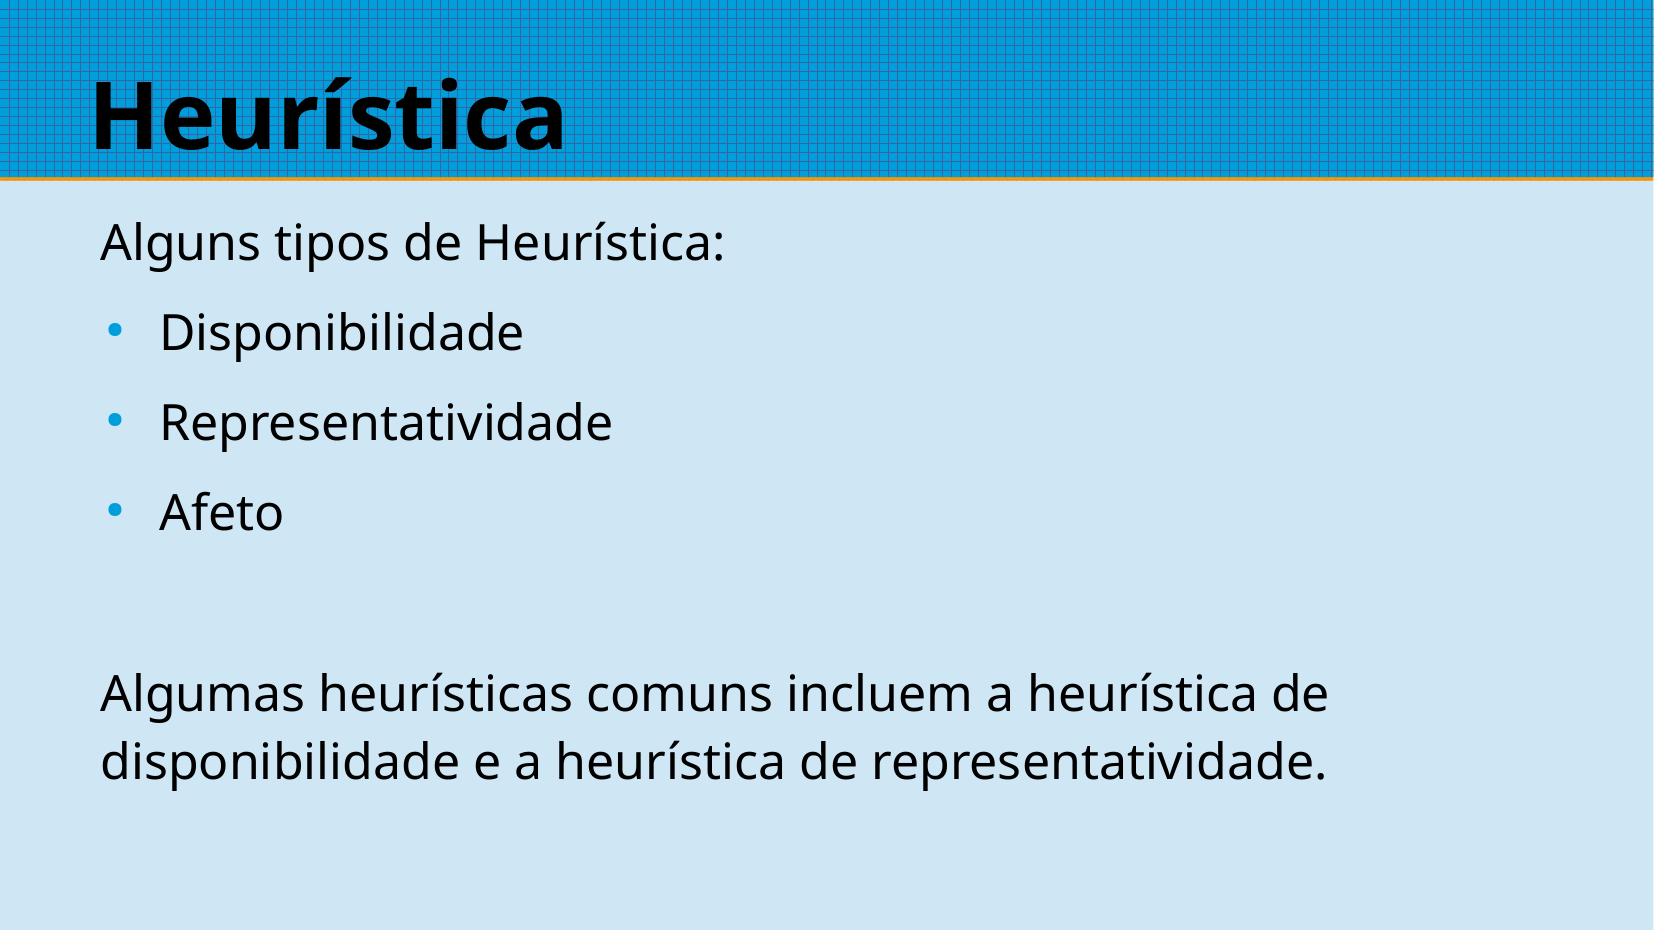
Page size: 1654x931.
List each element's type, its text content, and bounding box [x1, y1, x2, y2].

list Alguns tipos de Heurística: Disponibilidade Representatividade Afeto Algumas heurísticas comuns incluem a heurística de disponibilidade e a heurística de representatividade. [29, 206, 1625, 886]
title Heurística [88, 14, 1565, 178]
